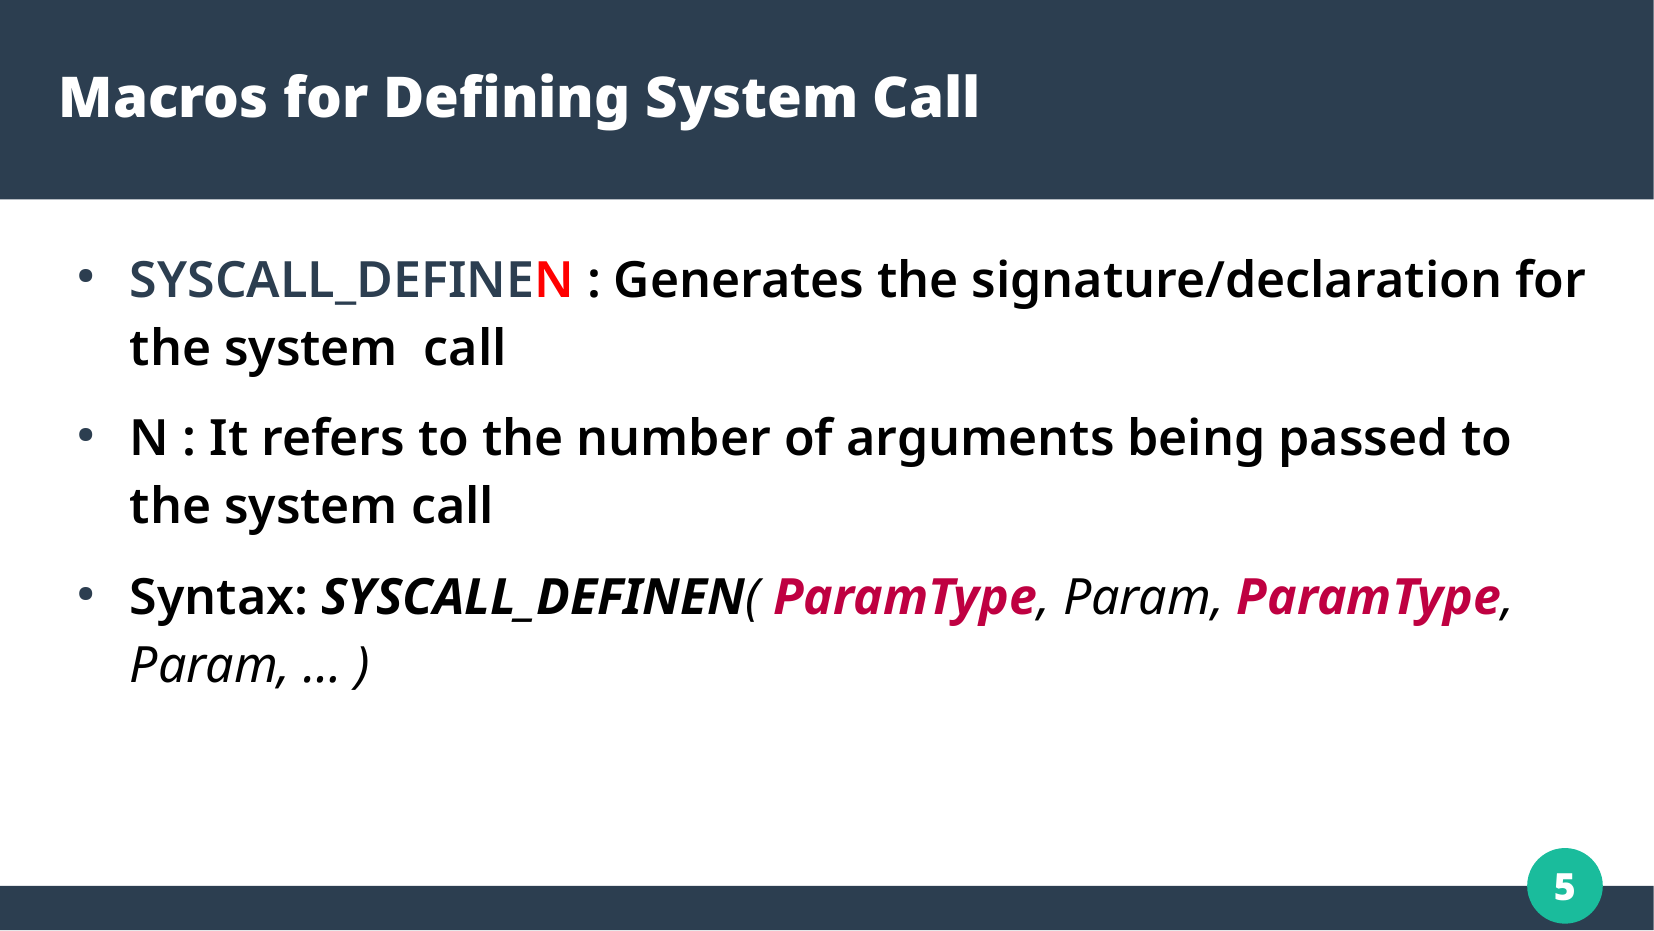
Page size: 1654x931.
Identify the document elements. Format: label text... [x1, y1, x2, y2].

list SYSCALL_DEFINEN : Generates the signature/declaration for the system call N : It refers to the number of arguments being passed to the system call Syntax: SYSCALL_DEFINEN( ParamType, Param, ParamType, Param, … ) [59, 243, 1595, 864]
title Macros for Defining System Call [59, 37, 1595, 155]
